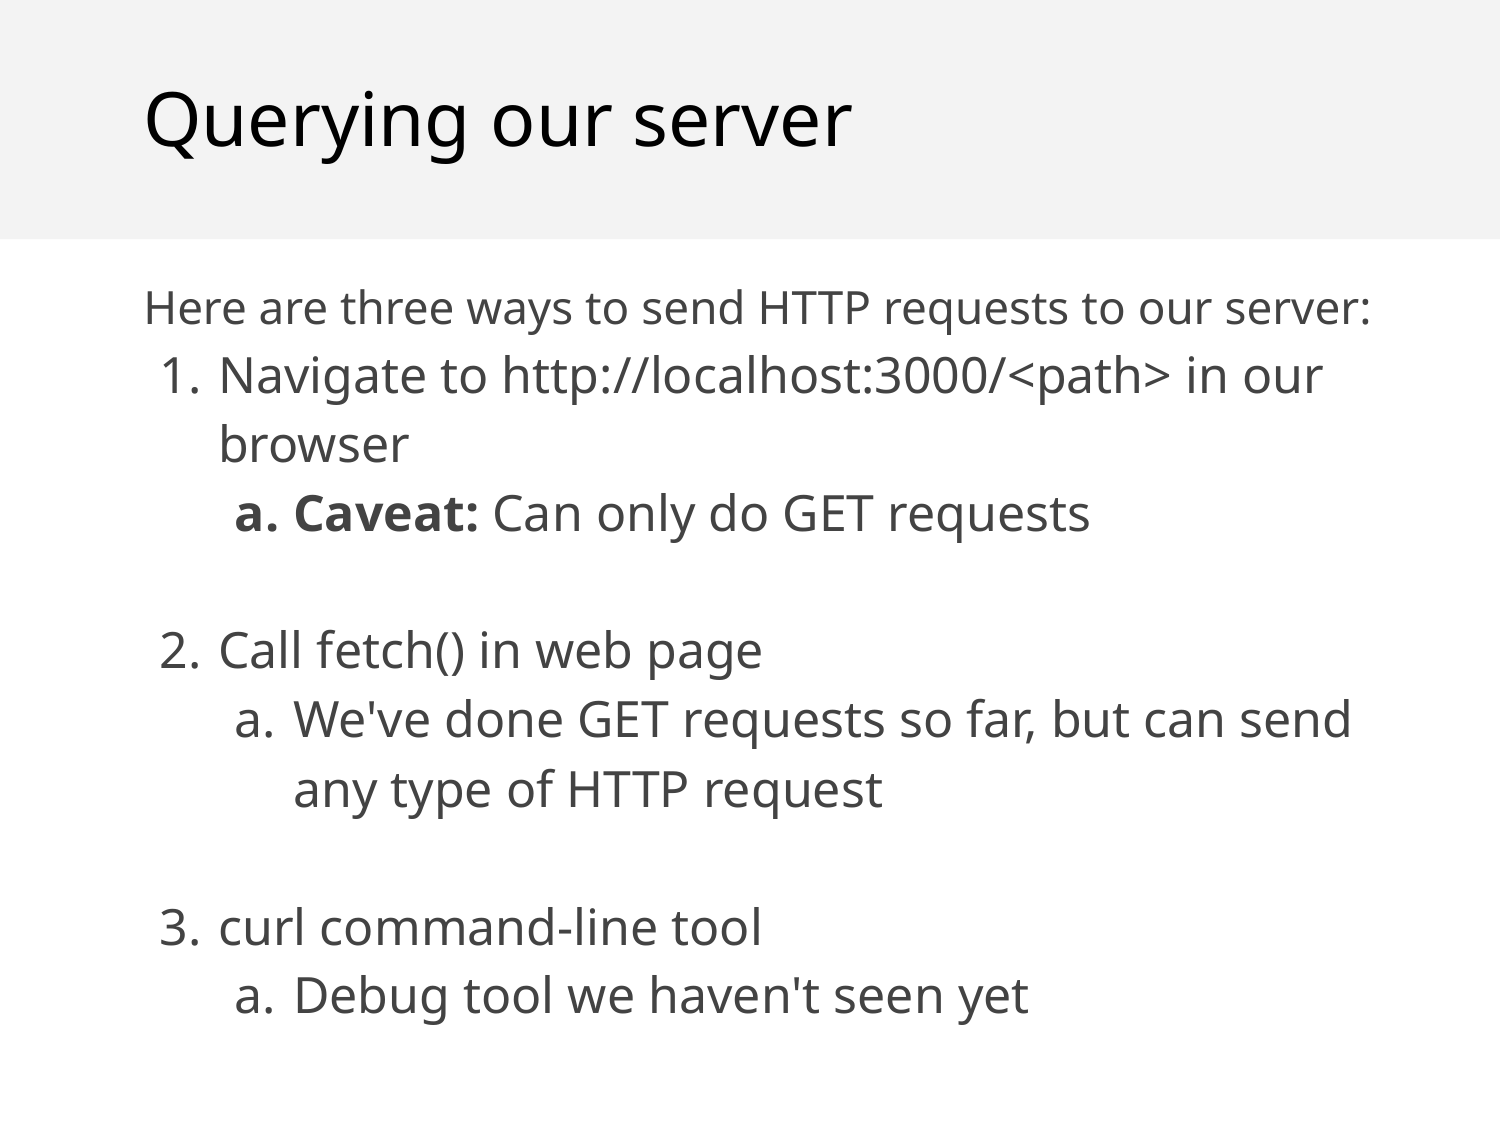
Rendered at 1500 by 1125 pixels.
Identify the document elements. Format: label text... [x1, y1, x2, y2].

title Querying our server [128, 56, 1372, 183]
list Here are three ways to send HTTP requests to our server: Navigate to http://localhost:3000/<path> in our browser Caveat: Can only do GET requests Call fetch() in web page We've done GET requests so far, but can send any type of HTTP request curl command-line tool Debug tool we haven't seen yet [128, 255, 1442, 1004]
